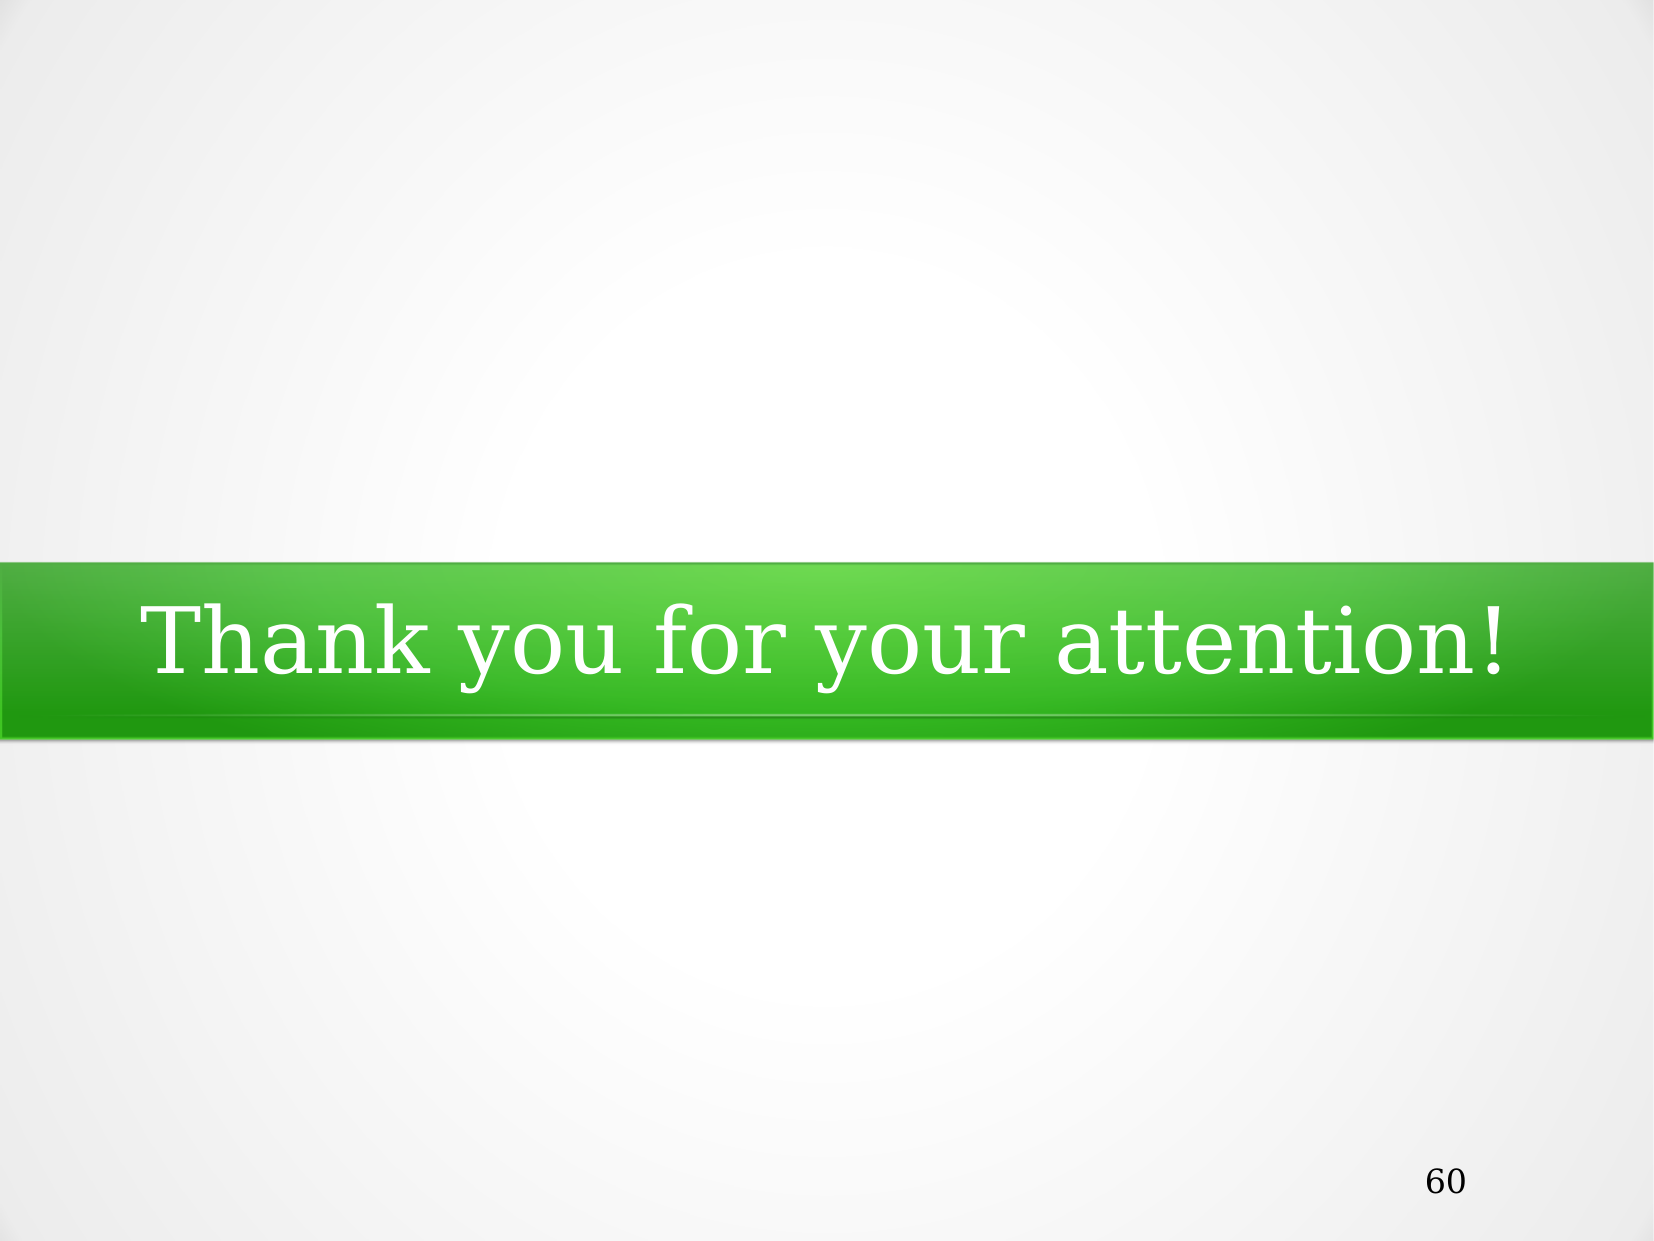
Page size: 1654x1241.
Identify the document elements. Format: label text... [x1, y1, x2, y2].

picture [0, 0, 1654, 1241]
title Thank you for your attention! [82, 578, 1571, 715]
